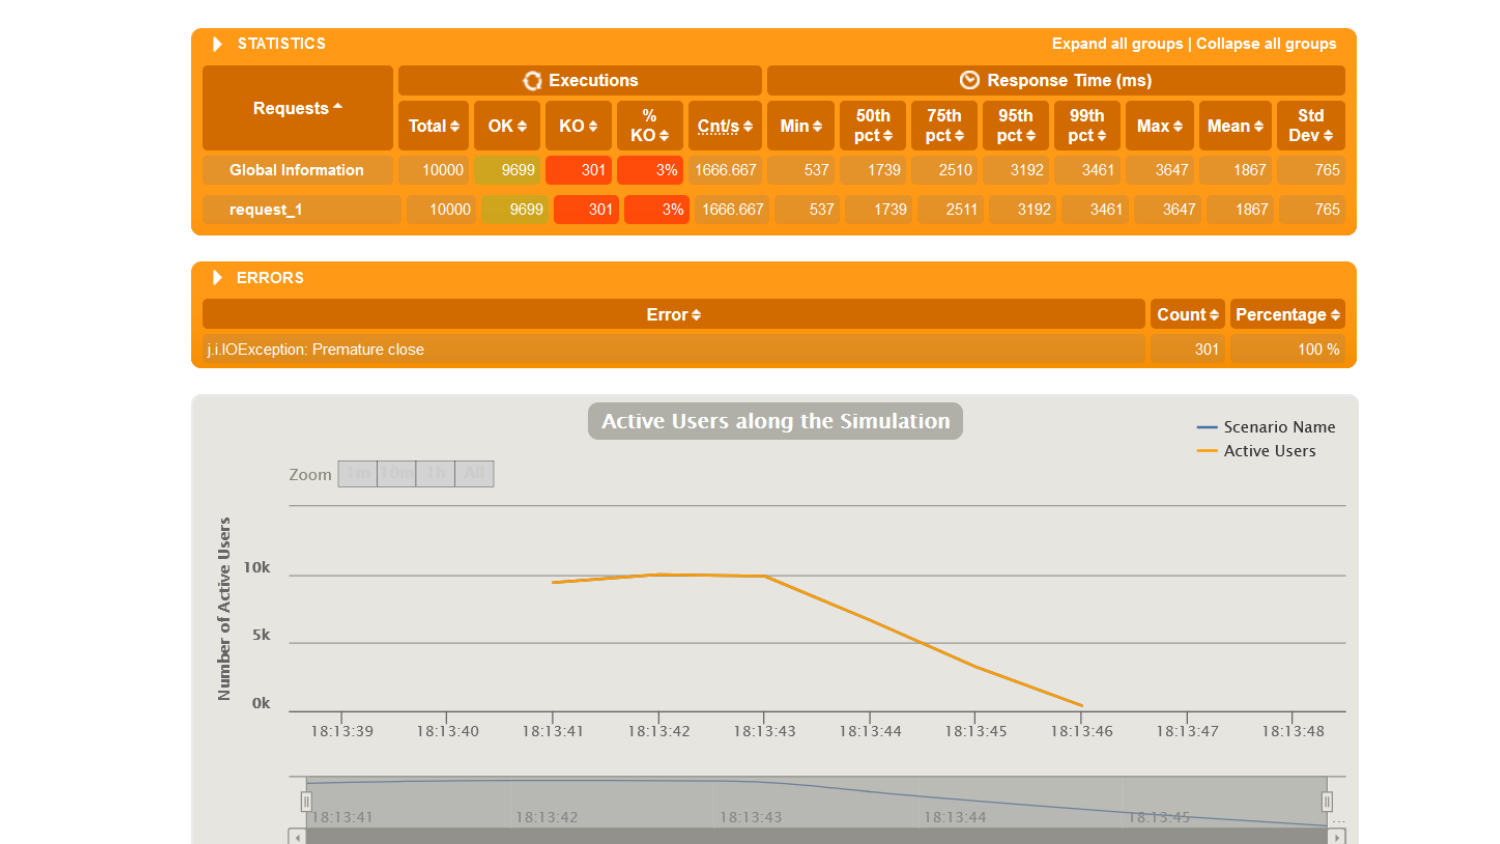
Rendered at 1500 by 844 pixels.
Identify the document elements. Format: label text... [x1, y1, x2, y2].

picture [186, 24, 1363, 844]
title Пример автоматического отчёта [0, 17, 1349, 112]
